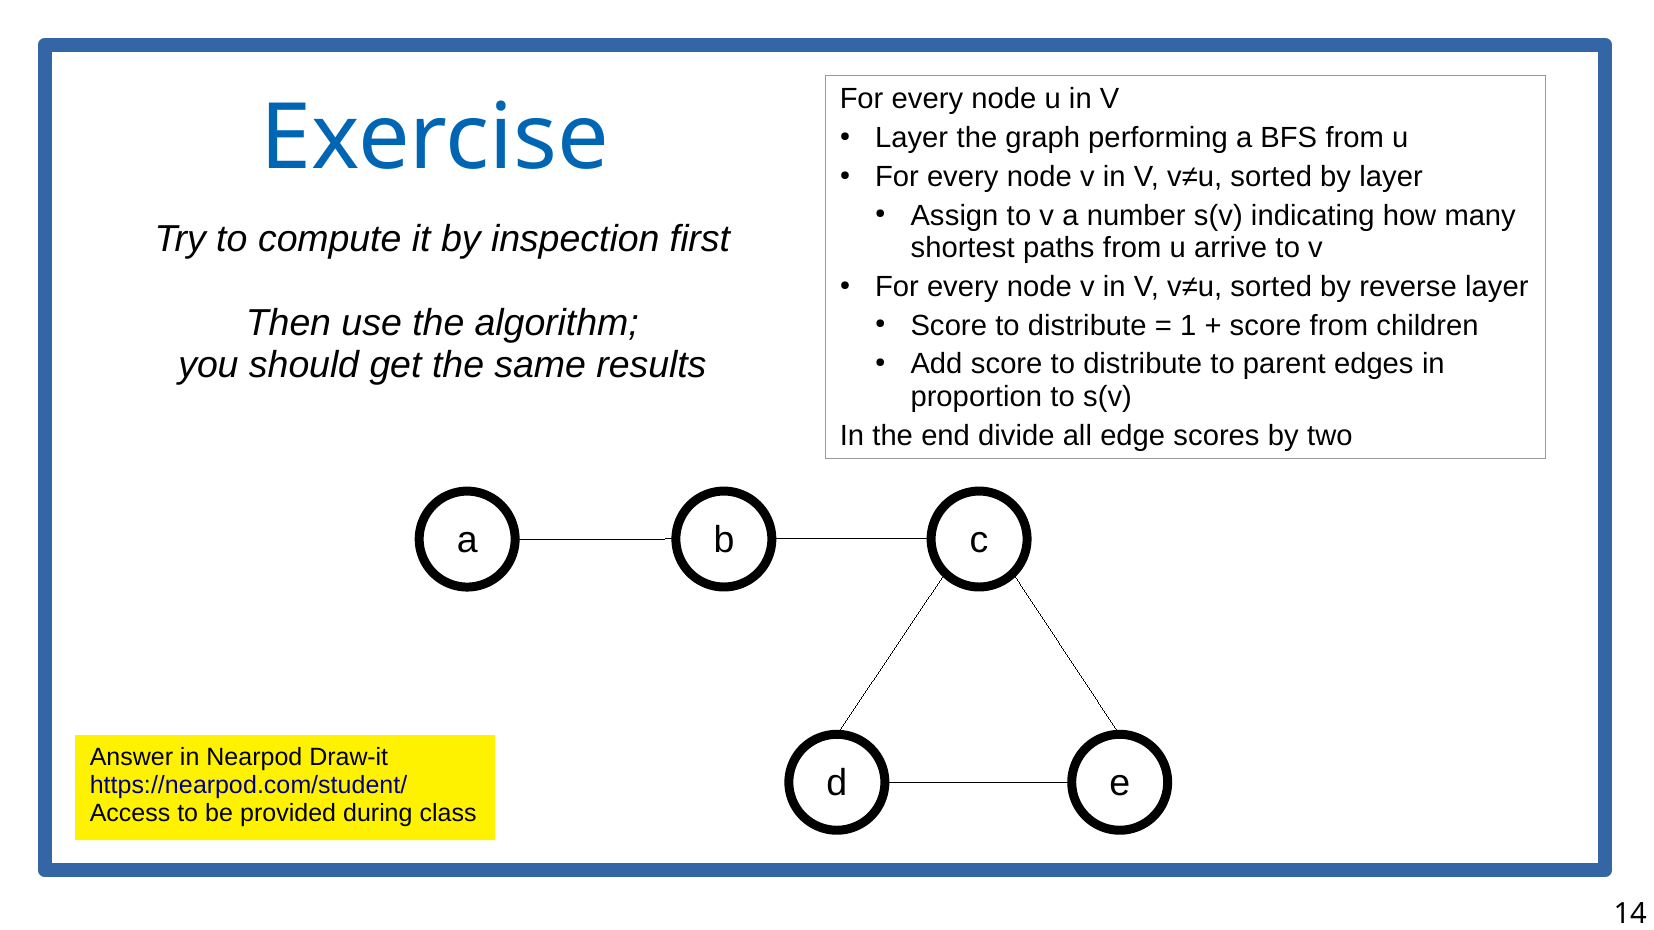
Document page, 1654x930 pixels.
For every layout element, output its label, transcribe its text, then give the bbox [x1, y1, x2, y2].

text_box Answer in Nearpod Draw-ithttps://nearpod.com/student/ Access to be provided during class [75, 735, 496, 841]
text_box Try to compute it by inspection first Then use the algorithm; you should get the same results [75, 209, 811, 406]
title Exercise [90, 62, 781, 204]
text_box c [931, 491, 1028, 588]
text_box e [1071, 734, 1168, 831]
text_box a [419, 491, 516, 588]
text_box d [788, 734, 885, 831]
text_box For every node u in V Layer the graph performing a BFS from u For every node v in V, v≠u, sorted by layer Assign to v a number s(v) indicating how many shortest paths from u arrive to v For every node v in V, v≠u, sorted by reverse layer Score to distribute = 1 + score from children Add score to distribute to parent edges in proportion to s(v) In the end divide all edge scores by two [825, 75, 1546, 459]
text_box b [675, 491, 772, 588]
